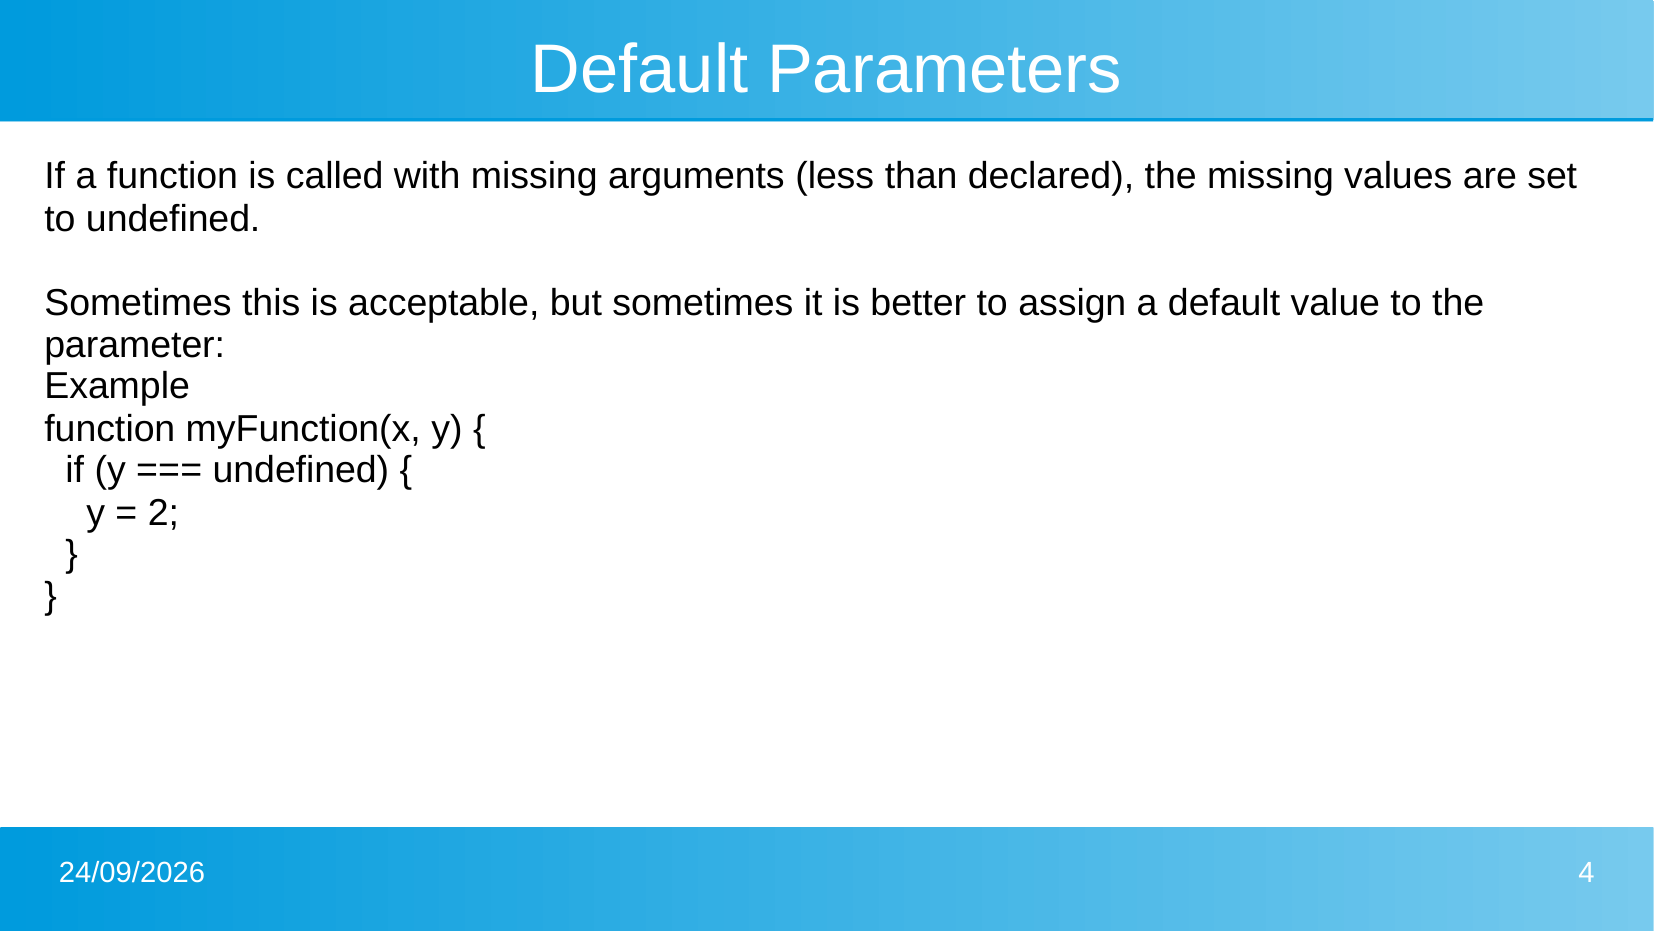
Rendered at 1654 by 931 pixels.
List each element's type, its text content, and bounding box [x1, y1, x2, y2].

text_box If a function is called with missing arguments (less than declared), the missing values are set to undefined. Sometimes this is acceptable, but sometimes it is better to assign a default value to the parameter: Example function myFunction(x, y) { if (y === undefined) { y = 2; } } [29, 147, 1595, 625]
title Default Parameters [59, 29, 1595, 108]
